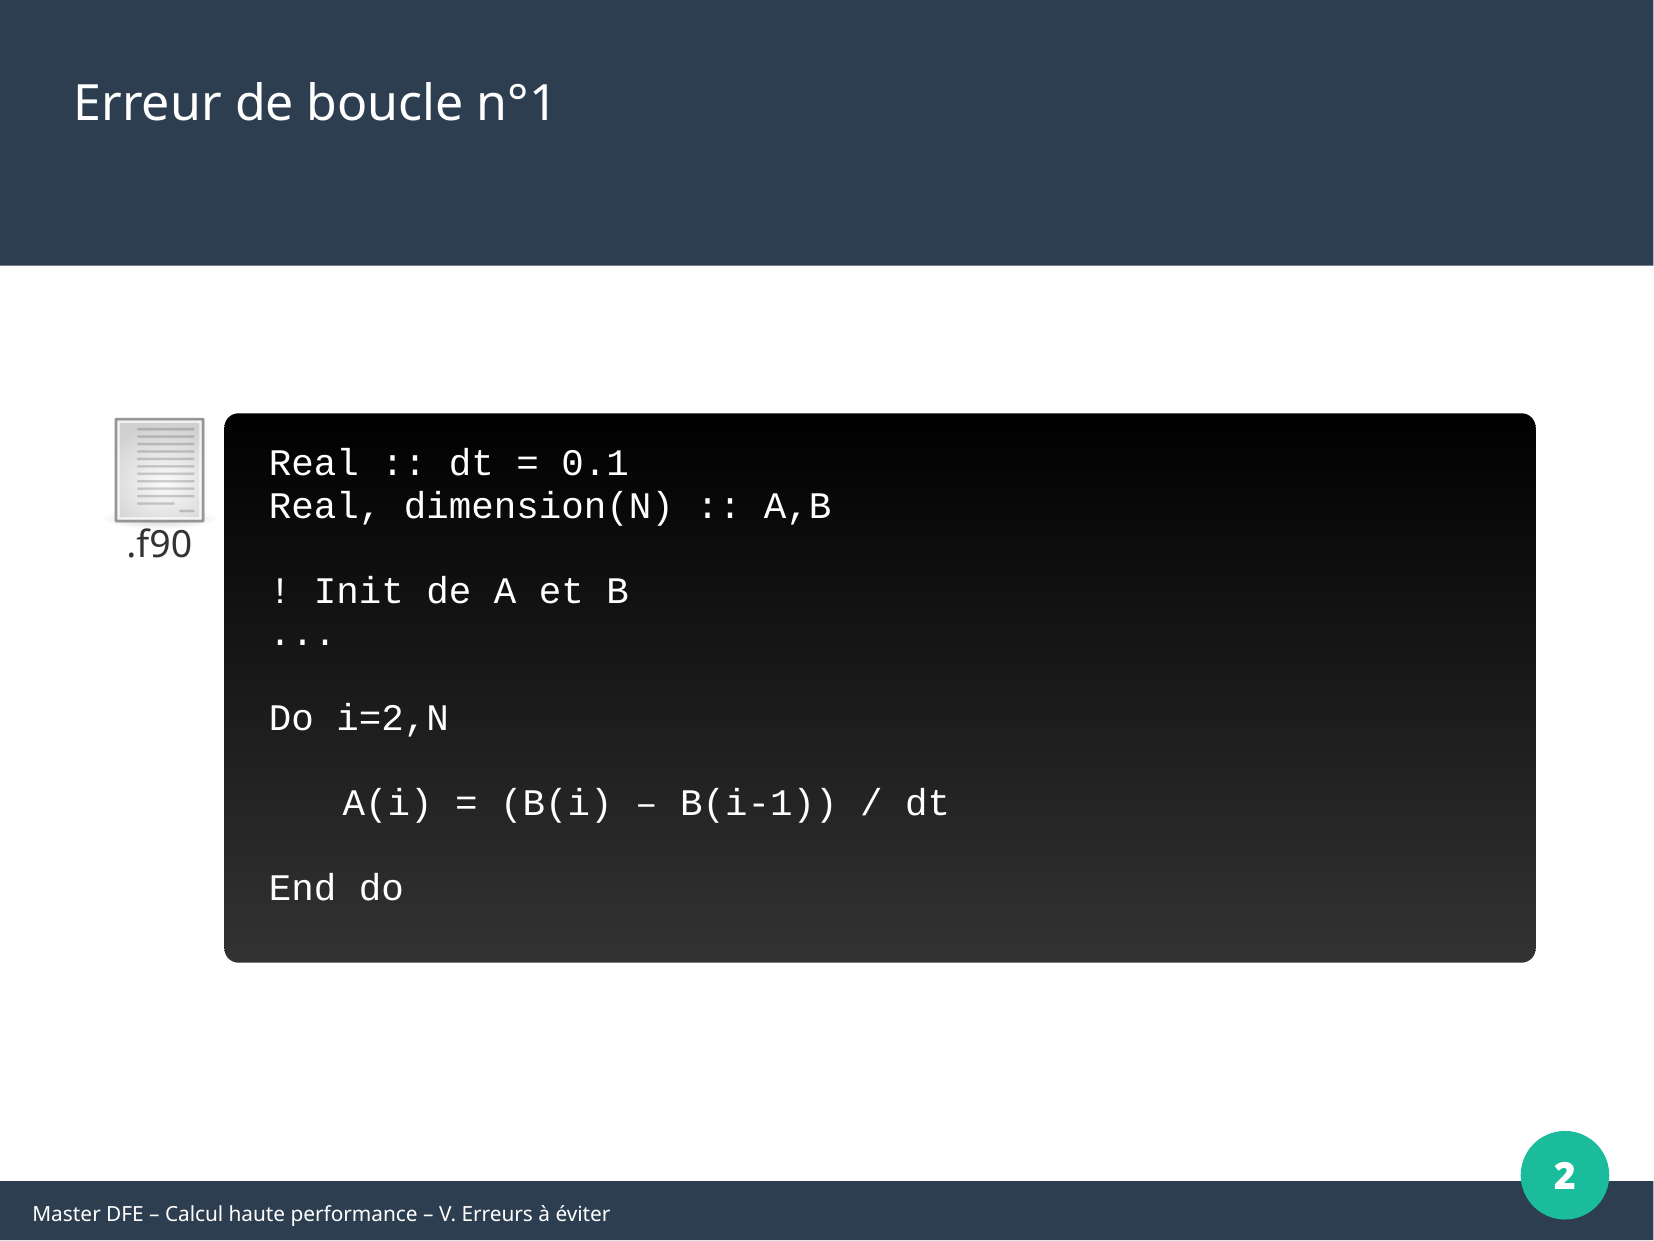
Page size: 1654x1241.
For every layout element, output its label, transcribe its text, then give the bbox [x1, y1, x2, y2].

text_box Erreur de boucle n°1 [59, 59, 1619, 209]
picture [100, 413, 219, 510]
text_box Master DFE – Calcul haute performance – V. Erreurs à éviter [17, 1191, 1436, 1235]
text_box Real :: dt = 0.1 Real, dimension(N) :: A,B ! Init de A et B ... Do i=2,N A(i) = (B(i) – B(i-1)) / dt End do [253, 437, 1524, 931]
text_box .f90 [82, 510, 237, 576]
text_box [224, 413, 1536, 963]
